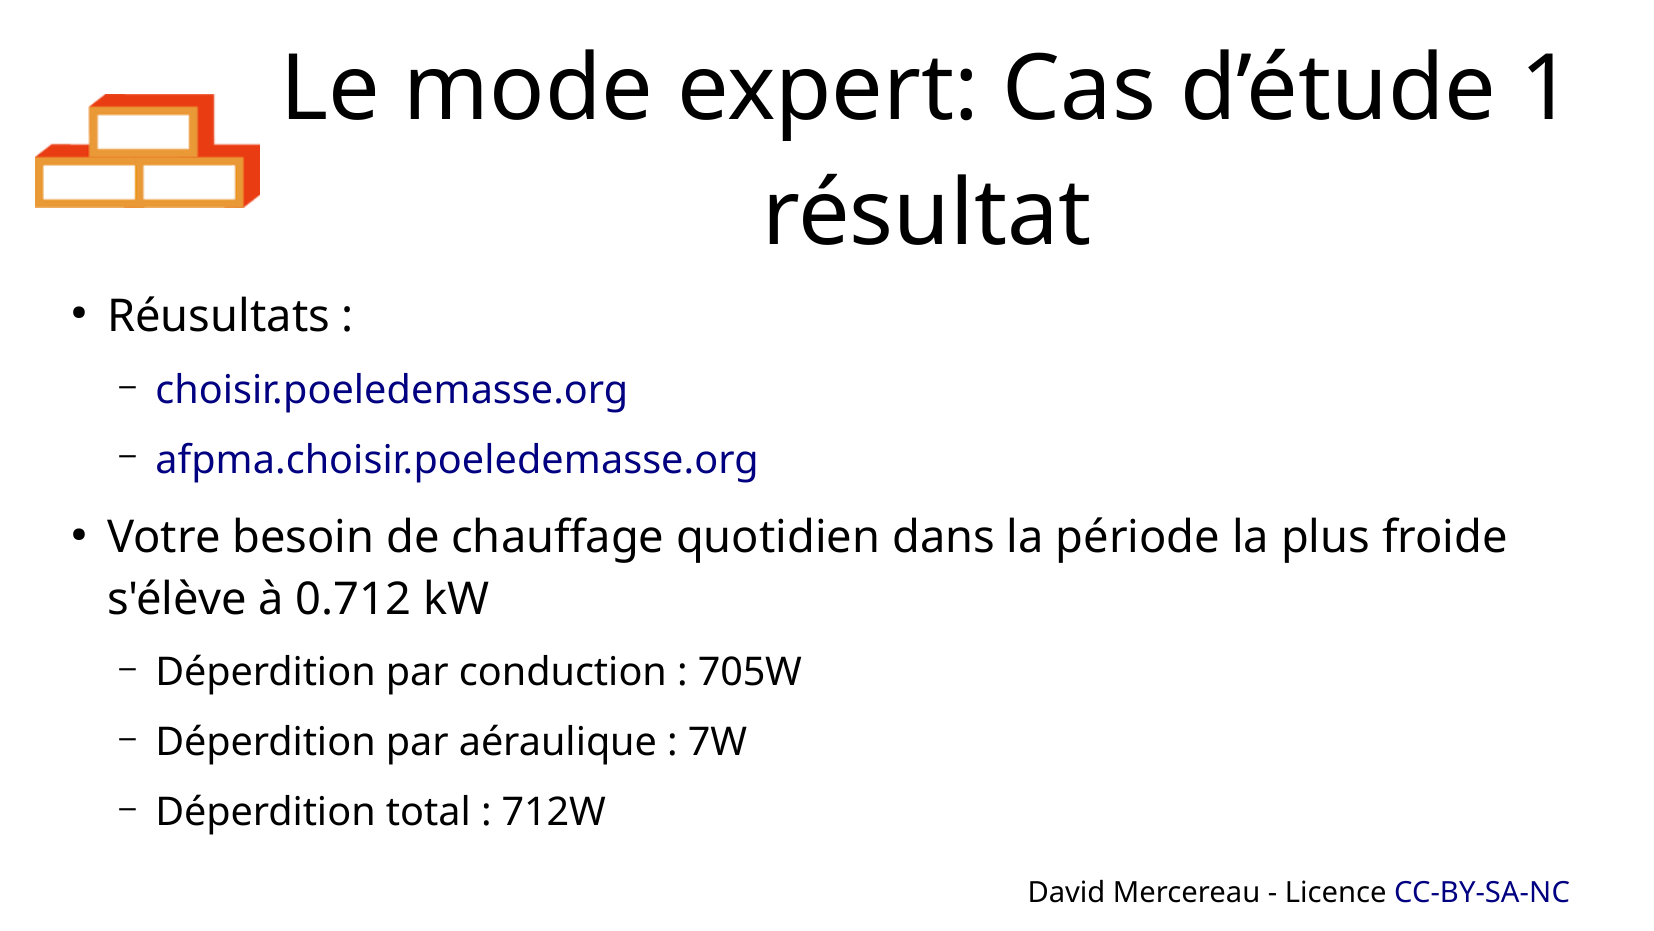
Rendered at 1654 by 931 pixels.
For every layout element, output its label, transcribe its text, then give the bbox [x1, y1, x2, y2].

list Réusultats : choisir.poeledemasse.org afpma.choisir.poeledemasse.org Votre besoin de chauffage quotidien dans la période la plus froide s'élève à 0.712 kW Déperdition par conduction : 705W Déperdition par aéraulique : 7W Déperdition total : 712W [59, 283, 1583, 839]
picture [35, 94, 260, 208]
title Le mode expert: Cas d’étude 1 résultat [271, 54, 1583, 239]
